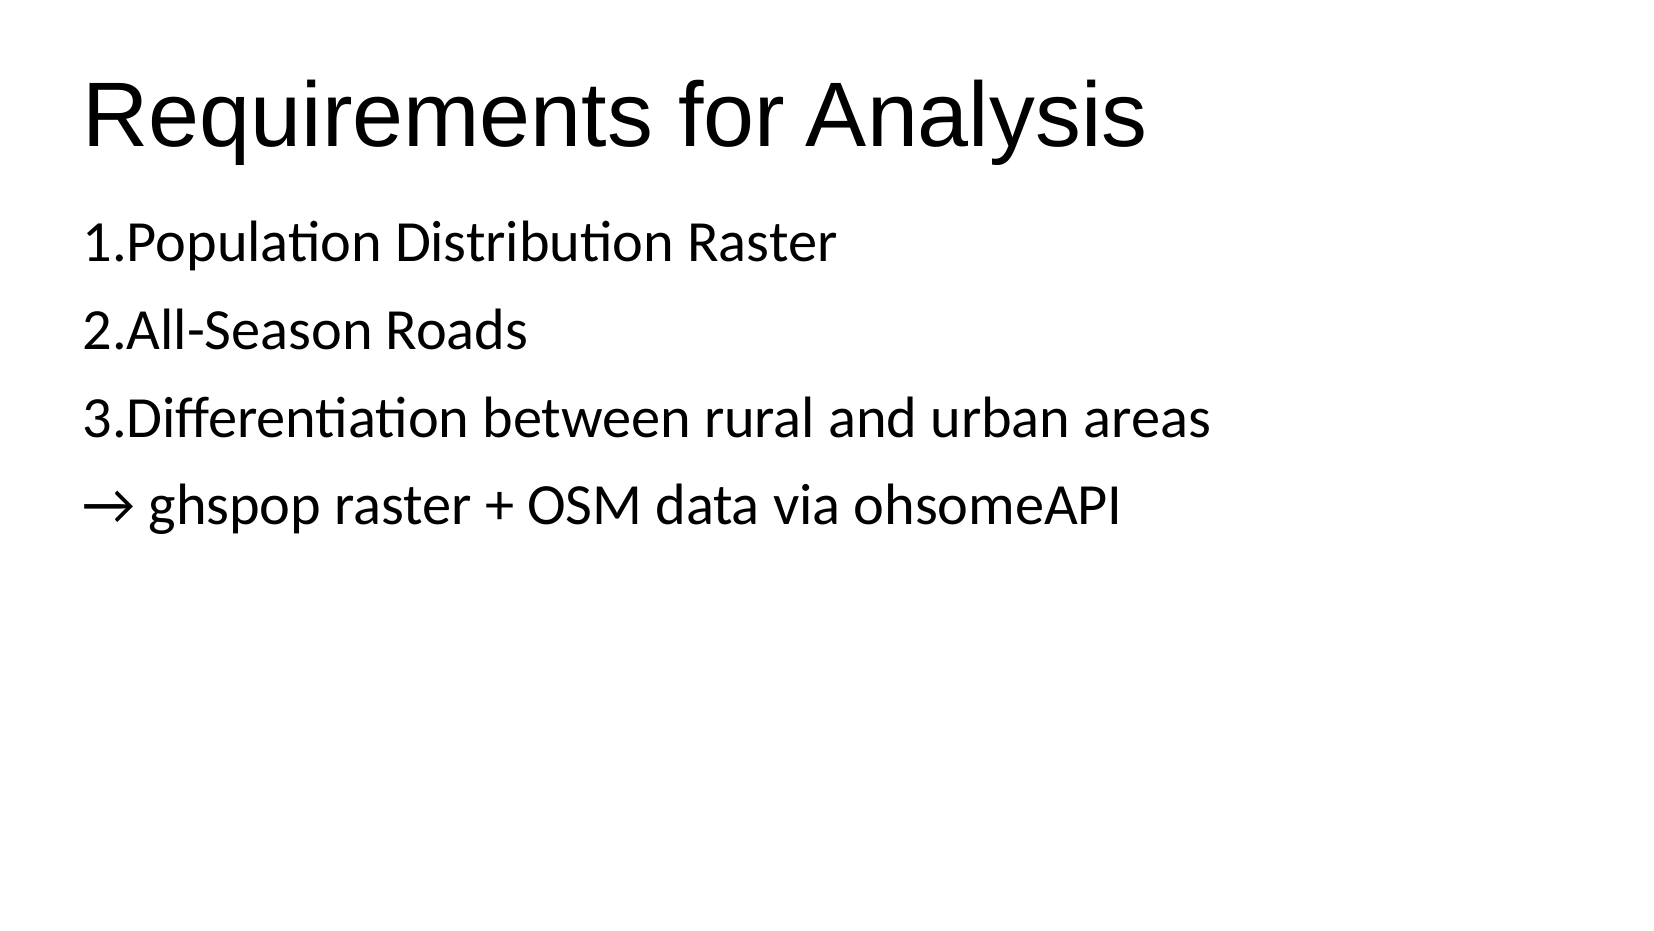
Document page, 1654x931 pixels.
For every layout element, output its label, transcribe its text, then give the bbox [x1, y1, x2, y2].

subtitle Population Distribution Raster All-Season Roads Differentiation between rural and urban areas → ghspop raster + OSM data via ohsomeAPI [82, 217, 1571, 758]
title Requirements for Analysis [82, 37, 1571, 193]
